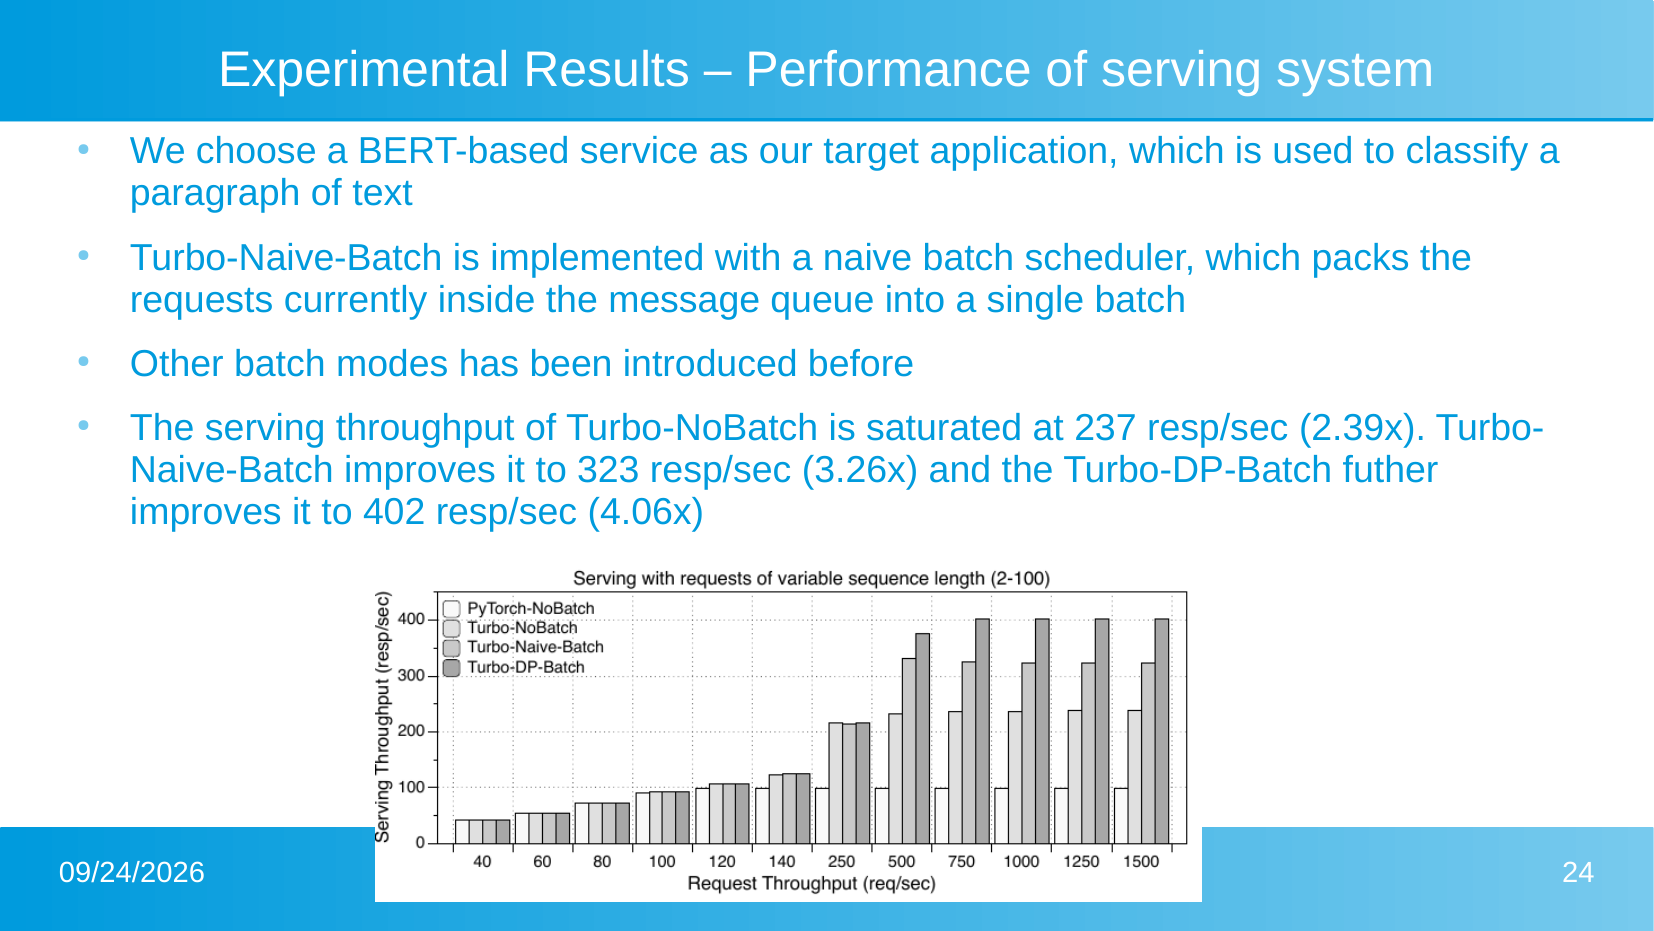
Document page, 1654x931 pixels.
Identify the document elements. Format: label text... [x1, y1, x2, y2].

title Experimental Results – Performance of serving system [59, 29, 1595, 108]
list We choose a BERT-based service as our target application, which is used to classify a paragraph of text Turbo-Naive-Batch is implemented with a naive batch scheduler, which packs the requests currently inside the message queue into a single batch Other batch modes has been introduced before The serving throughput of Turbo-NoBatch is saturated at 237 resp/sec (2.39x). Turbo-Naive-Batch improves it to 323 resp/sec (3.26x) and the Turbo-DP-Batch futher improves it to 402 resp/sec (4.06x) [59, 129, 1595, 563]
picture [375, 562, 1202, 902]
